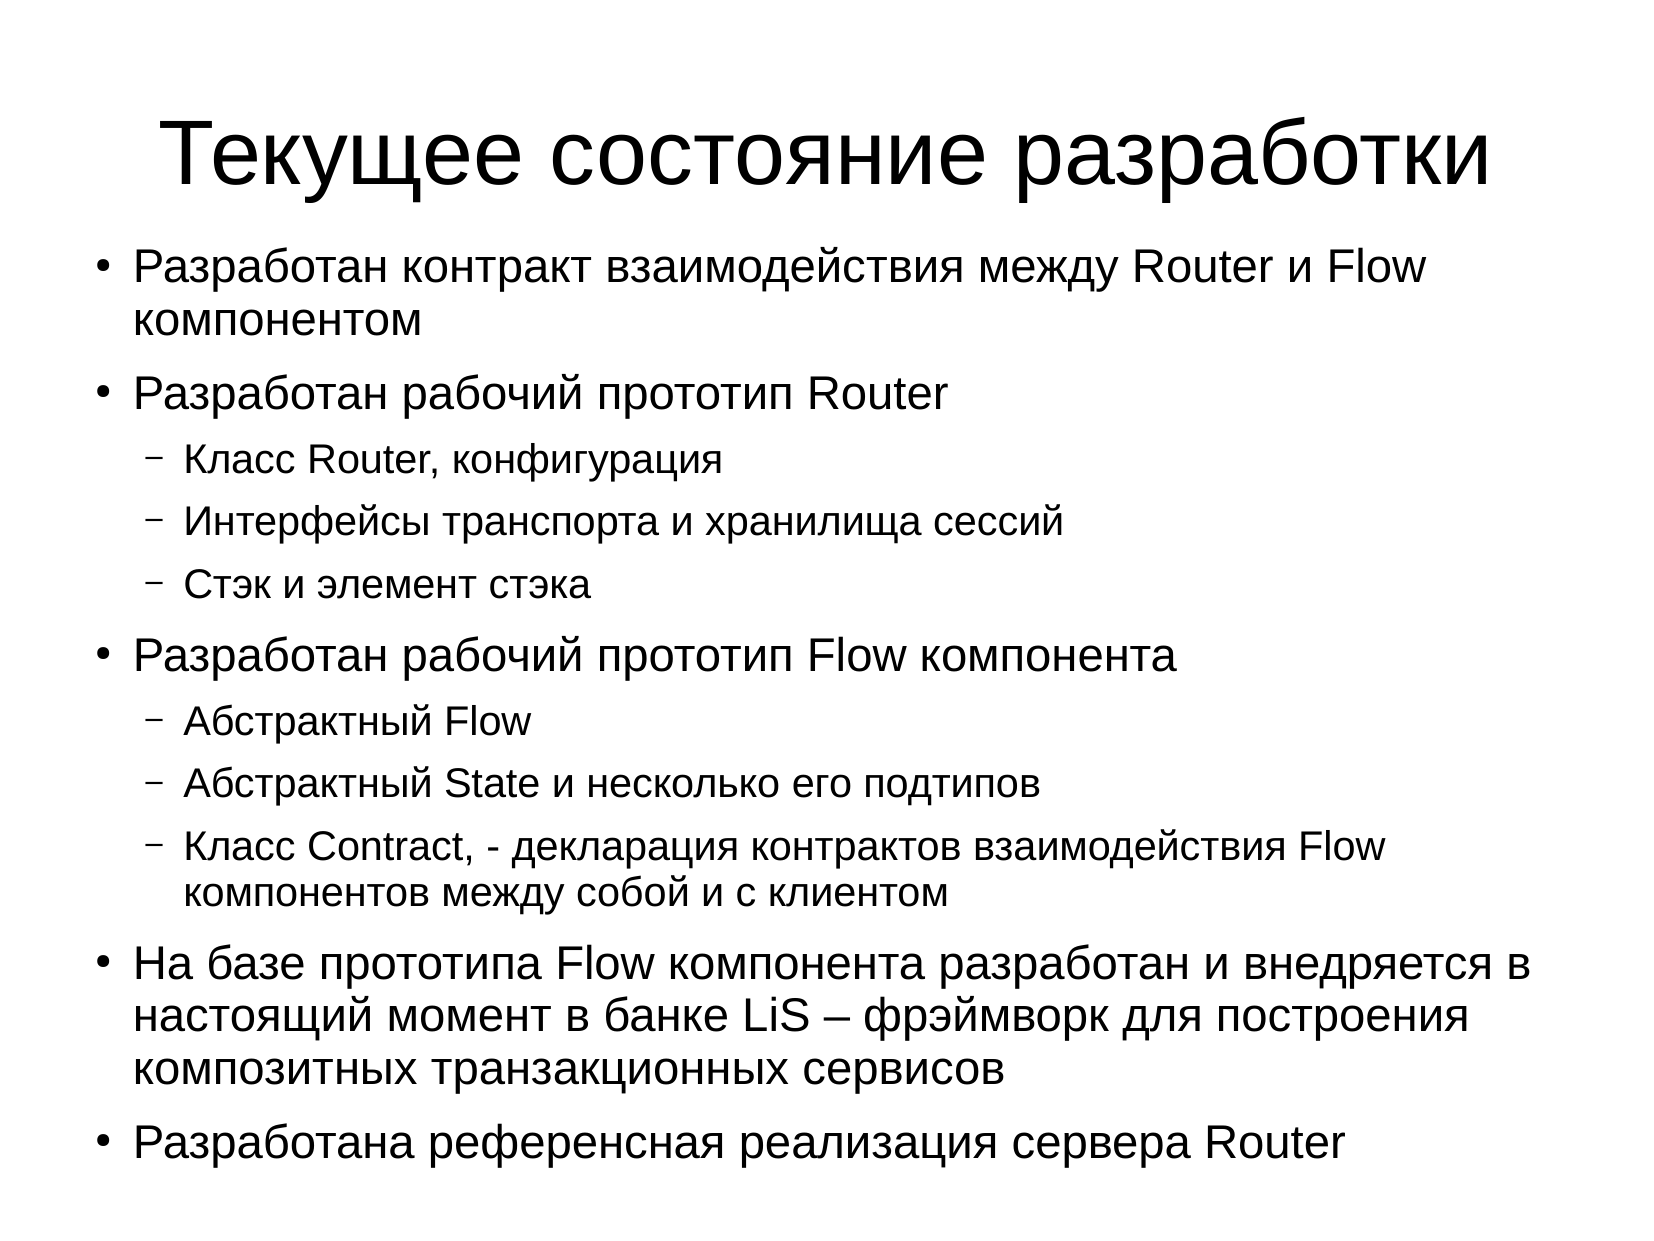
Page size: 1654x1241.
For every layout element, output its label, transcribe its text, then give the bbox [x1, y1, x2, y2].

title Текущее состояние разработки [82, 49, 1571, 240]
list Разработан контракт взаимодействия между Router и Flow компонентом Разработан рабочий прототип Router Класс Router, конфигурация Интерфейсы транспорта и хранилища сессий Стэк и элемент стэка Разработан рабочий прототип Flow компонента Абстрактный Flow Абстрактный State и несколько его подтипов Класс Contract, - декларация контрактов взаимодействия Flow компонентов между собой и с клиентом На базе прототипа Flow компонента разработан и внедряется в настоящий момент в банке LiS – фрэймворк для построения композитных транзакционных сервисов Разработана референсная реализация сервера Router [82, 240, 1571, 1171]
